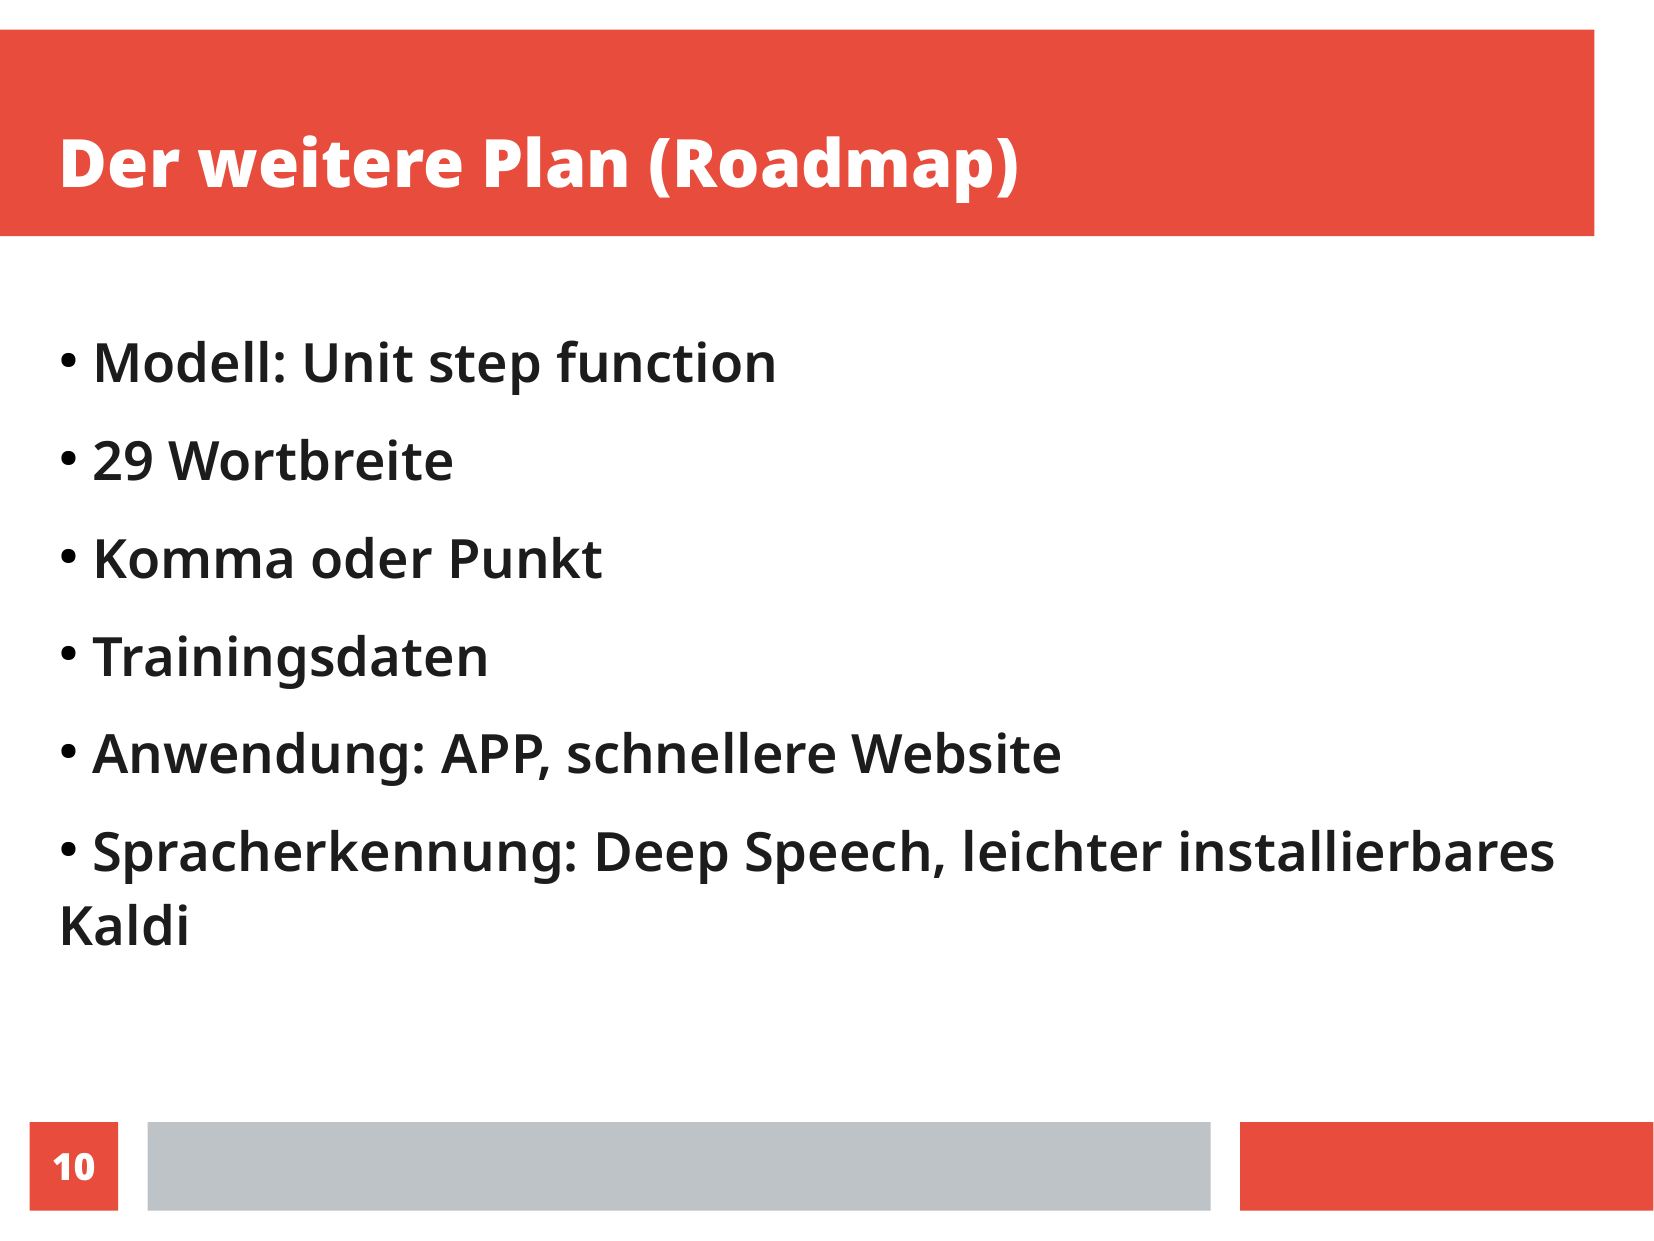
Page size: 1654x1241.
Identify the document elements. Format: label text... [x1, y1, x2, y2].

list Modell: Unit step function 29 Wortbreite Komma oder Punkt Trainingsdaten Anwendung: APP, schnellere Website Spracherkennung: Deep Speech, leichter installierbares Kaldi [59, 324, 1565, 1093]
title Der weitere Plan (Roadmap) [59, 59, 1595, 207]
